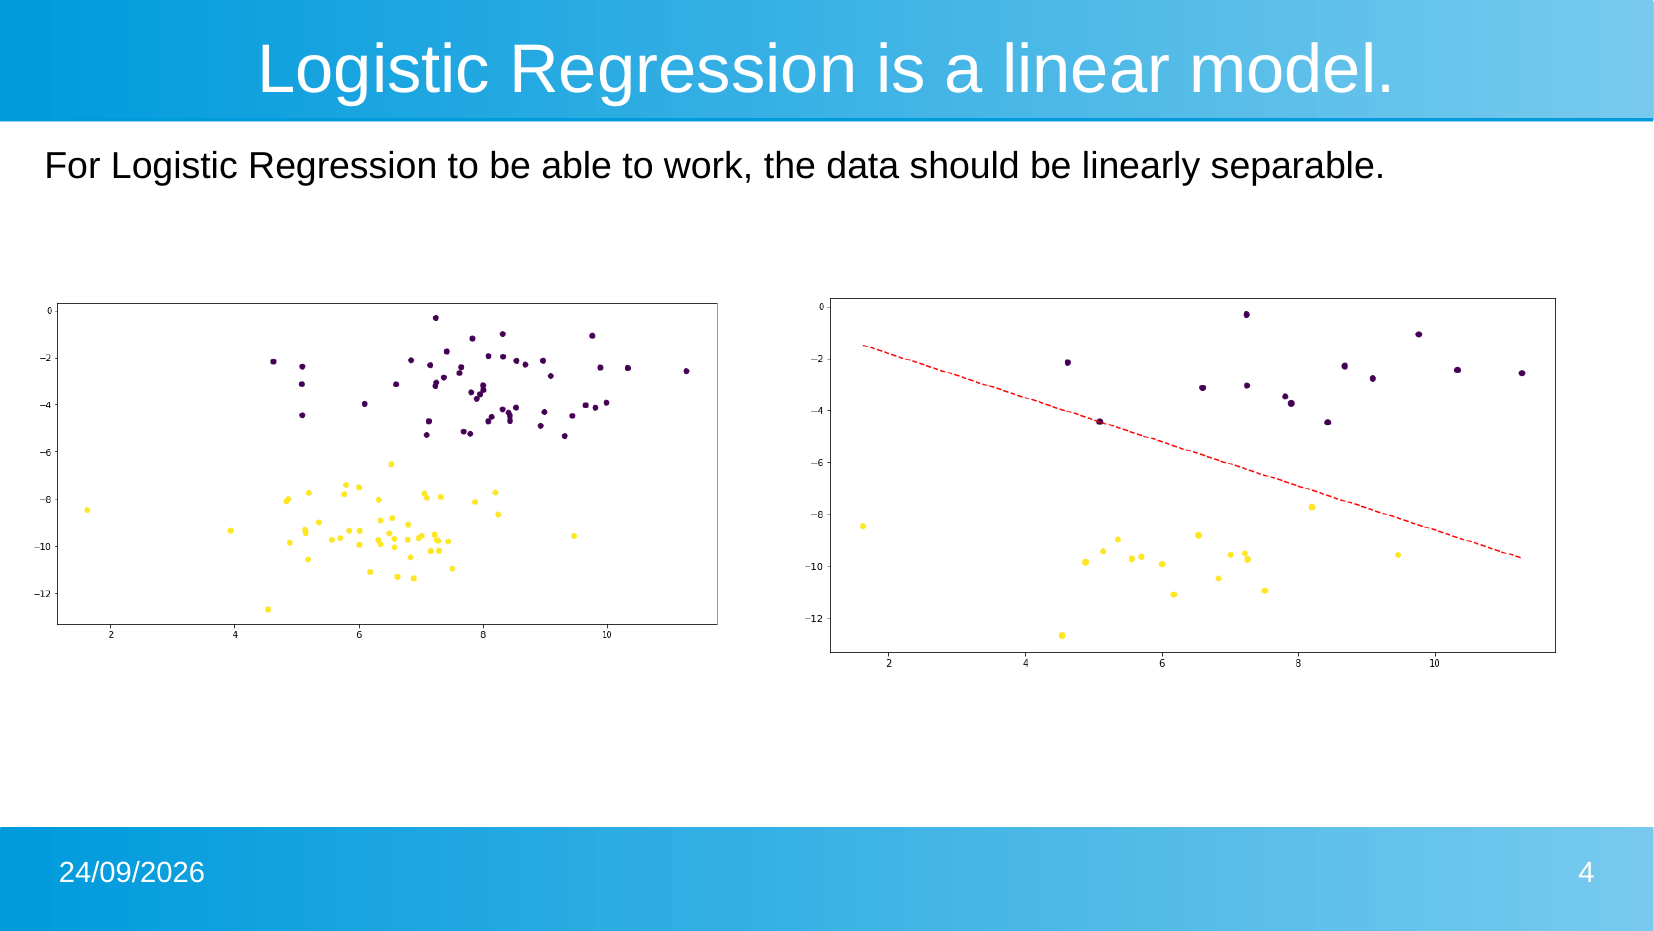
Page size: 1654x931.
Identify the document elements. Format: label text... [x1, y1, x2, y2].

picture [797, 295, 1565, 683]
text_box For Logistic Regression to be able to work, the data should be linearly separable. [29, 137, 1536, 237]
title Logistic Regression is a linear model. [59, 29, 1595, 108]
picture [29, 295, 728, 650]
